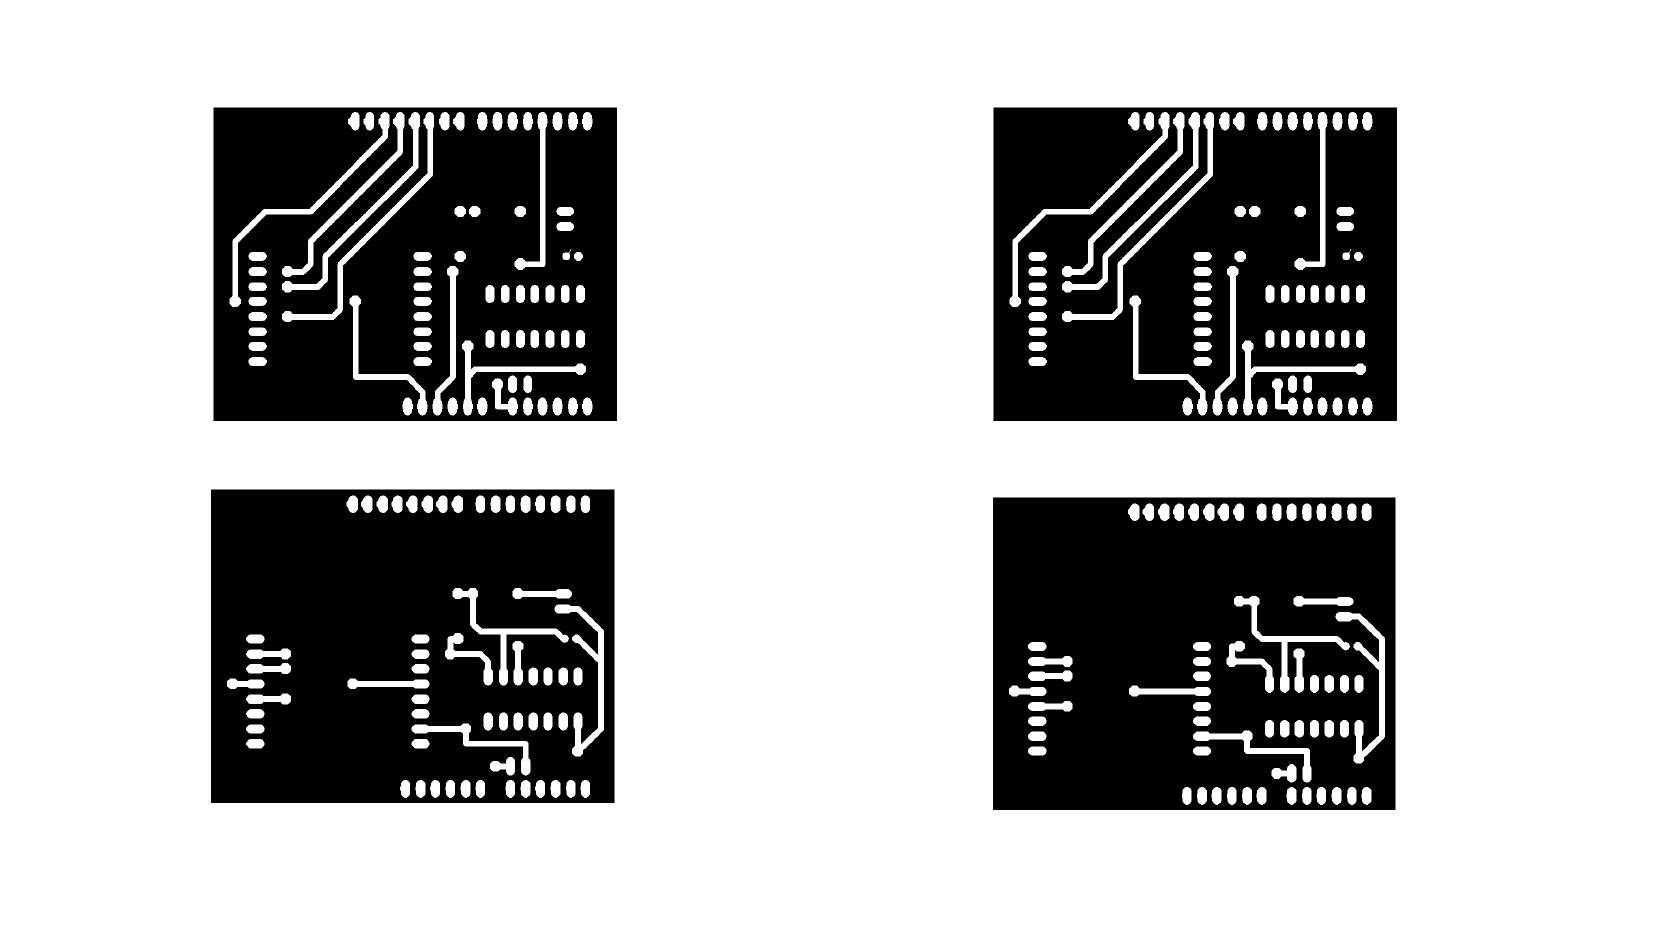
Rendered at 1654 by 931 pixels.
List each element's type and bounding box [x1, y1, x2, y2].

picture [210, 488, 615, 804]
picture [212, 106, 618, 422]
picture [992, 106, 1398, 422]
picture [992, 496, 1396, 811]
